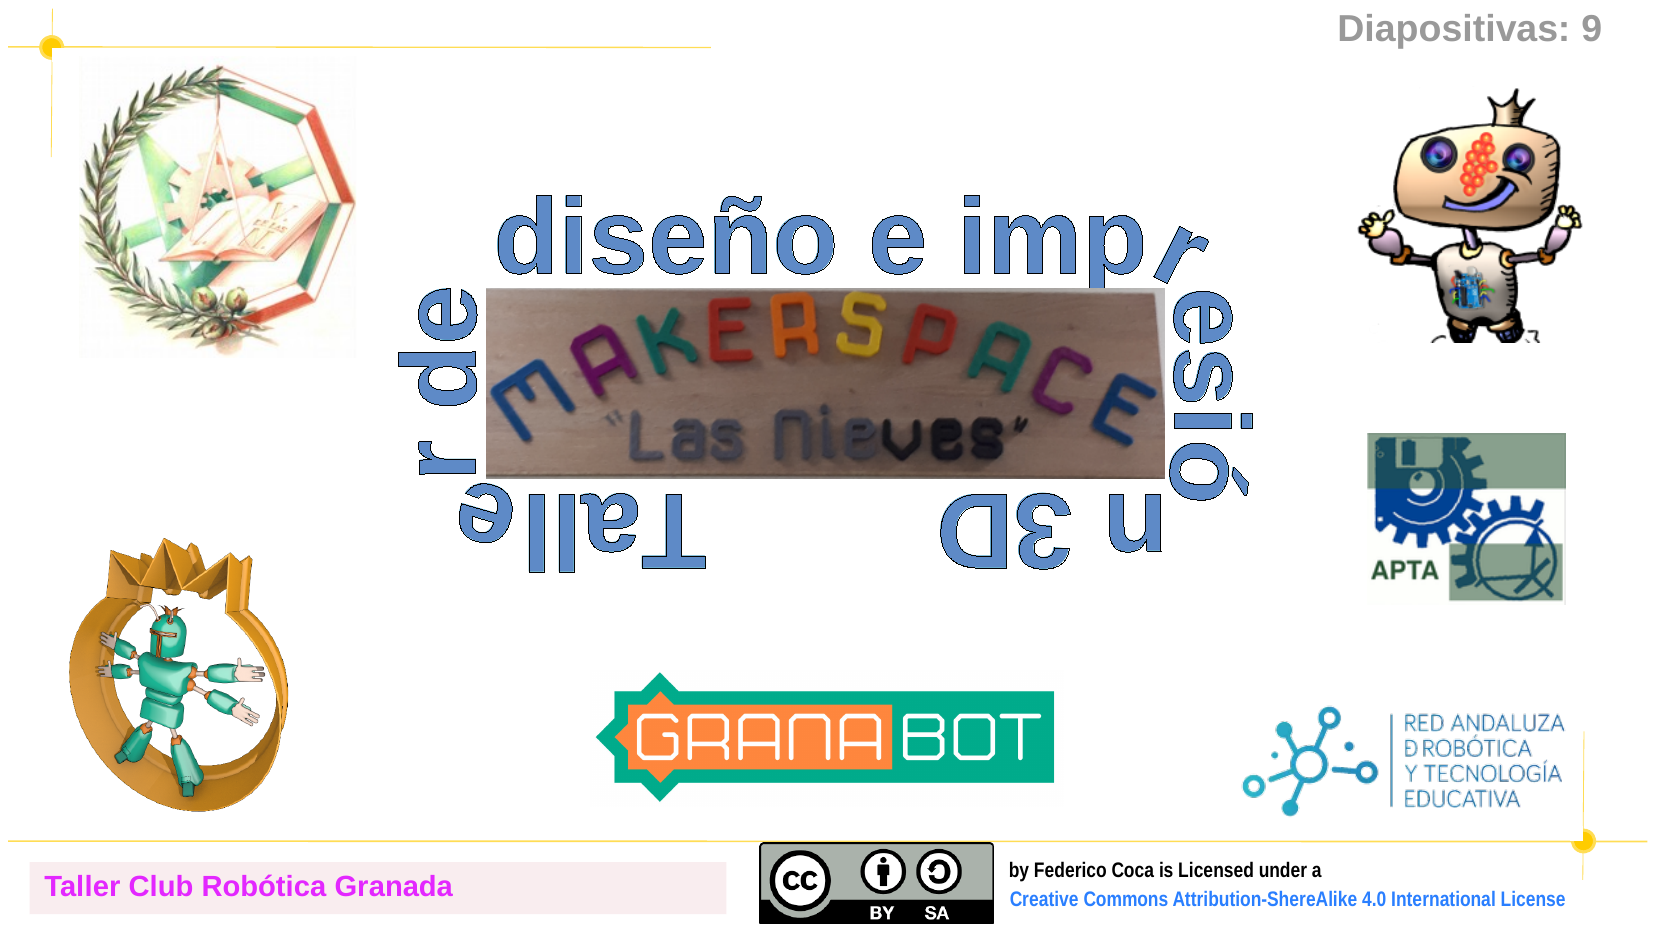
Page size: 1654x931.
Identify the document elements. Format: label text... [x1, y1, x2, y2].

text_box Taller de diseño e impresión 3D [475, 273, 1175, 495]
picture [79, 56, 357, 358]
picture [1351, 86, 1608, 343]
picture [590, 670, 1064, 807]
text_box Taller Club Robótica Granada [29, 862, 727, 915]
picture [1234, 698, 1572, 825]
picture [36, 536, 313, 813]
picture [1367, 433, 1566, 606]
text_box Diapositivas: 9 [1322, 0, 1644, 57]
picture [486, 288, 1165, 479]
